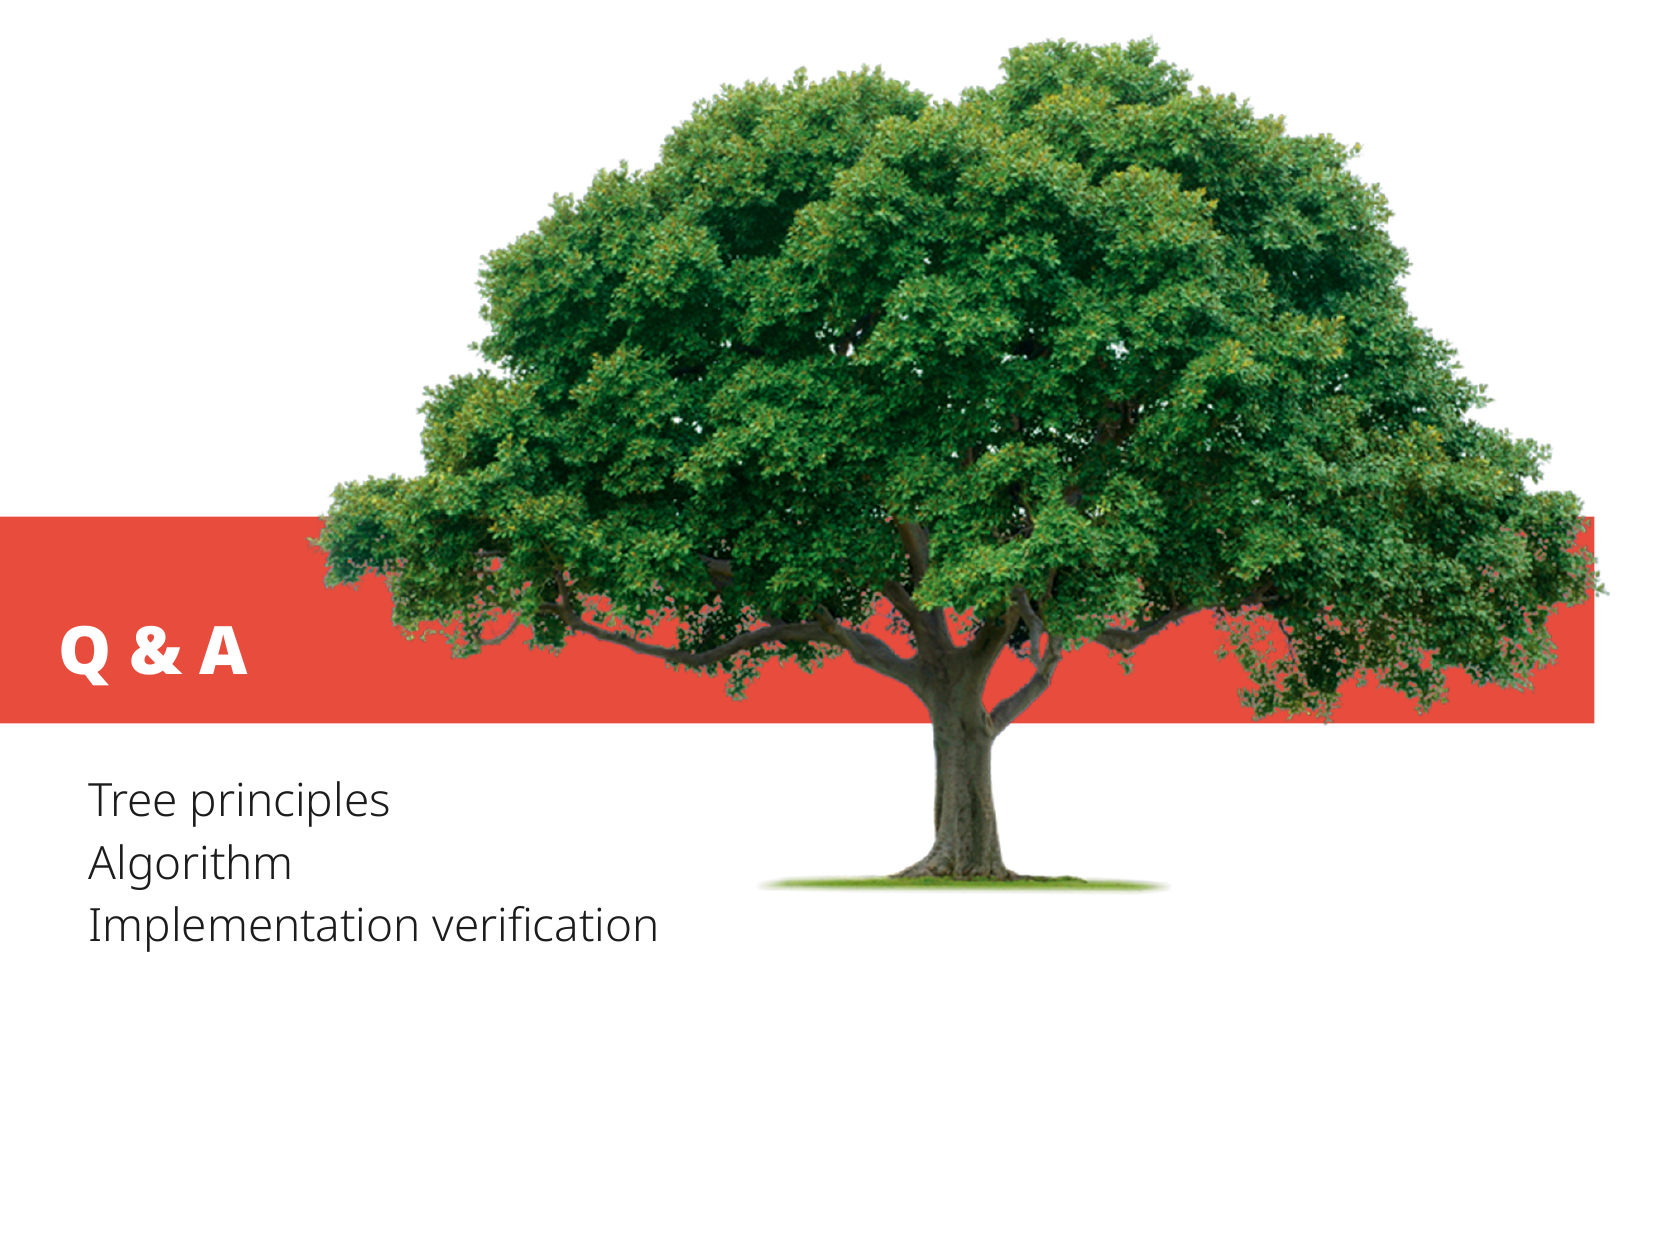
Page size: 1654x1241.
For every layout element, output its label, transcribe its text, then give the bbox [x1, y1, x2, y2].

title Q & A [59, 546, 132, 694]
picture [132, 0, 1654, 895]
subtitle Tree principles Algorithm Implementation verification [88, 767, 1595, 1182]
